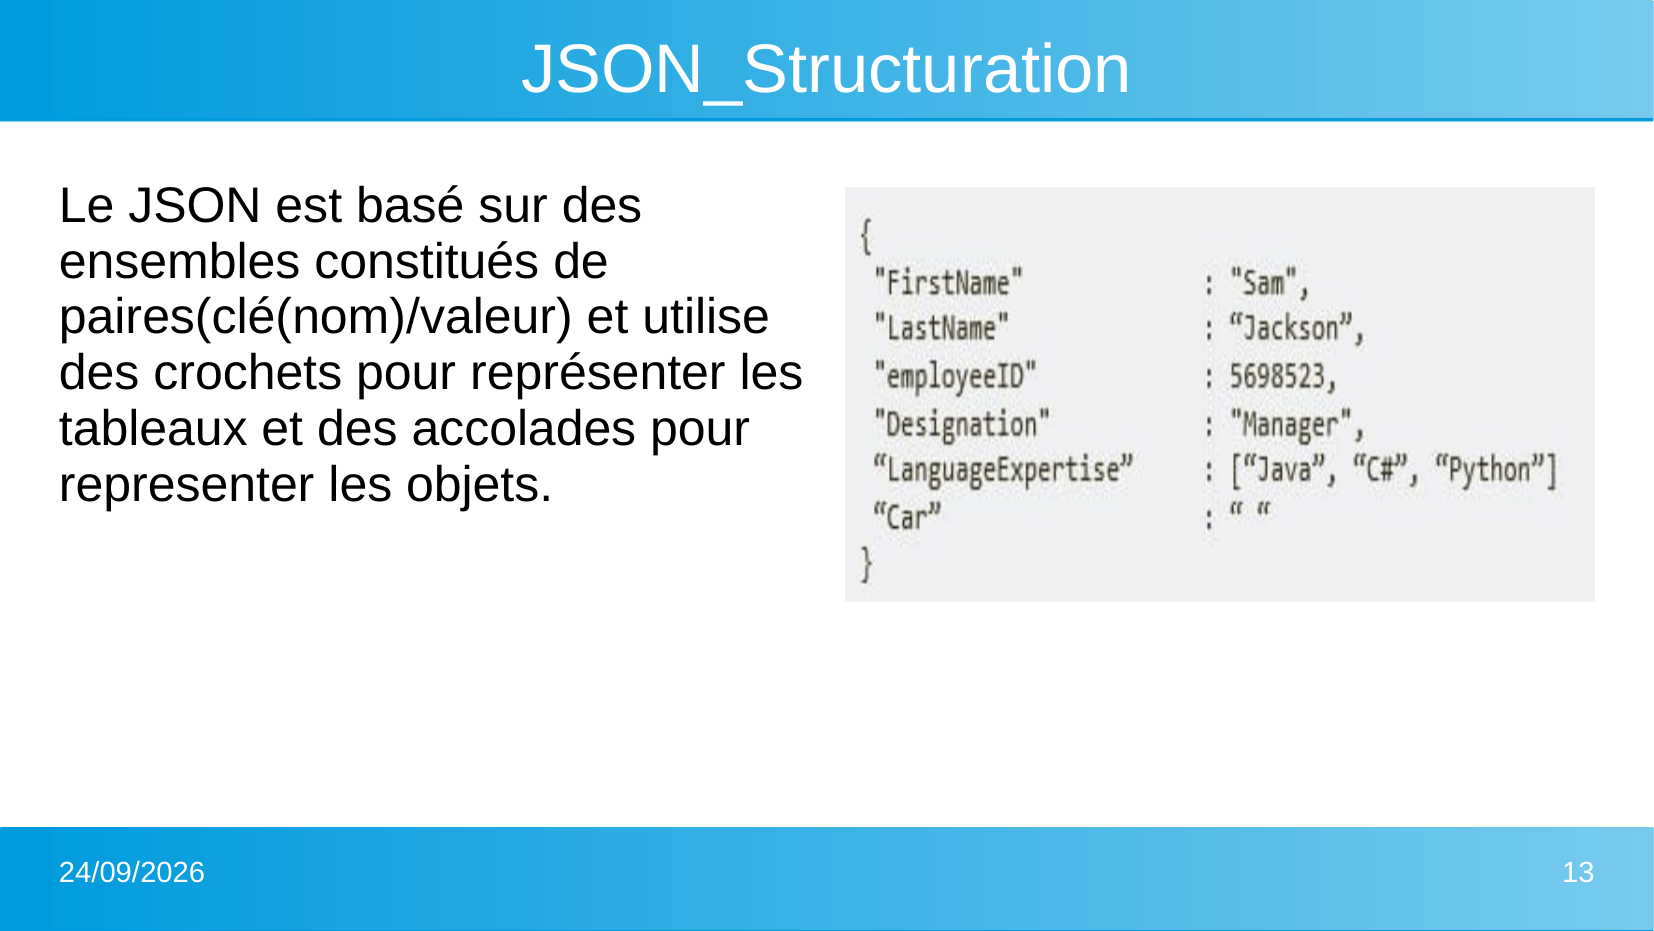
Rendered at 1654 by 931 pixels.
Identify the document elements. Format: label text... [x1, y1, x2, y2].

picture [845, 187, 1595, 602]
list Le JSON est basé sur des ensembles constitués de paires(clé(nom)/valeur) et utilise des crochets pour représenter les tableaux et des accolades pour representer les objets. [58, 177, 809, 768]
title JSON_Structuration [58, 29, 1595, 108]
